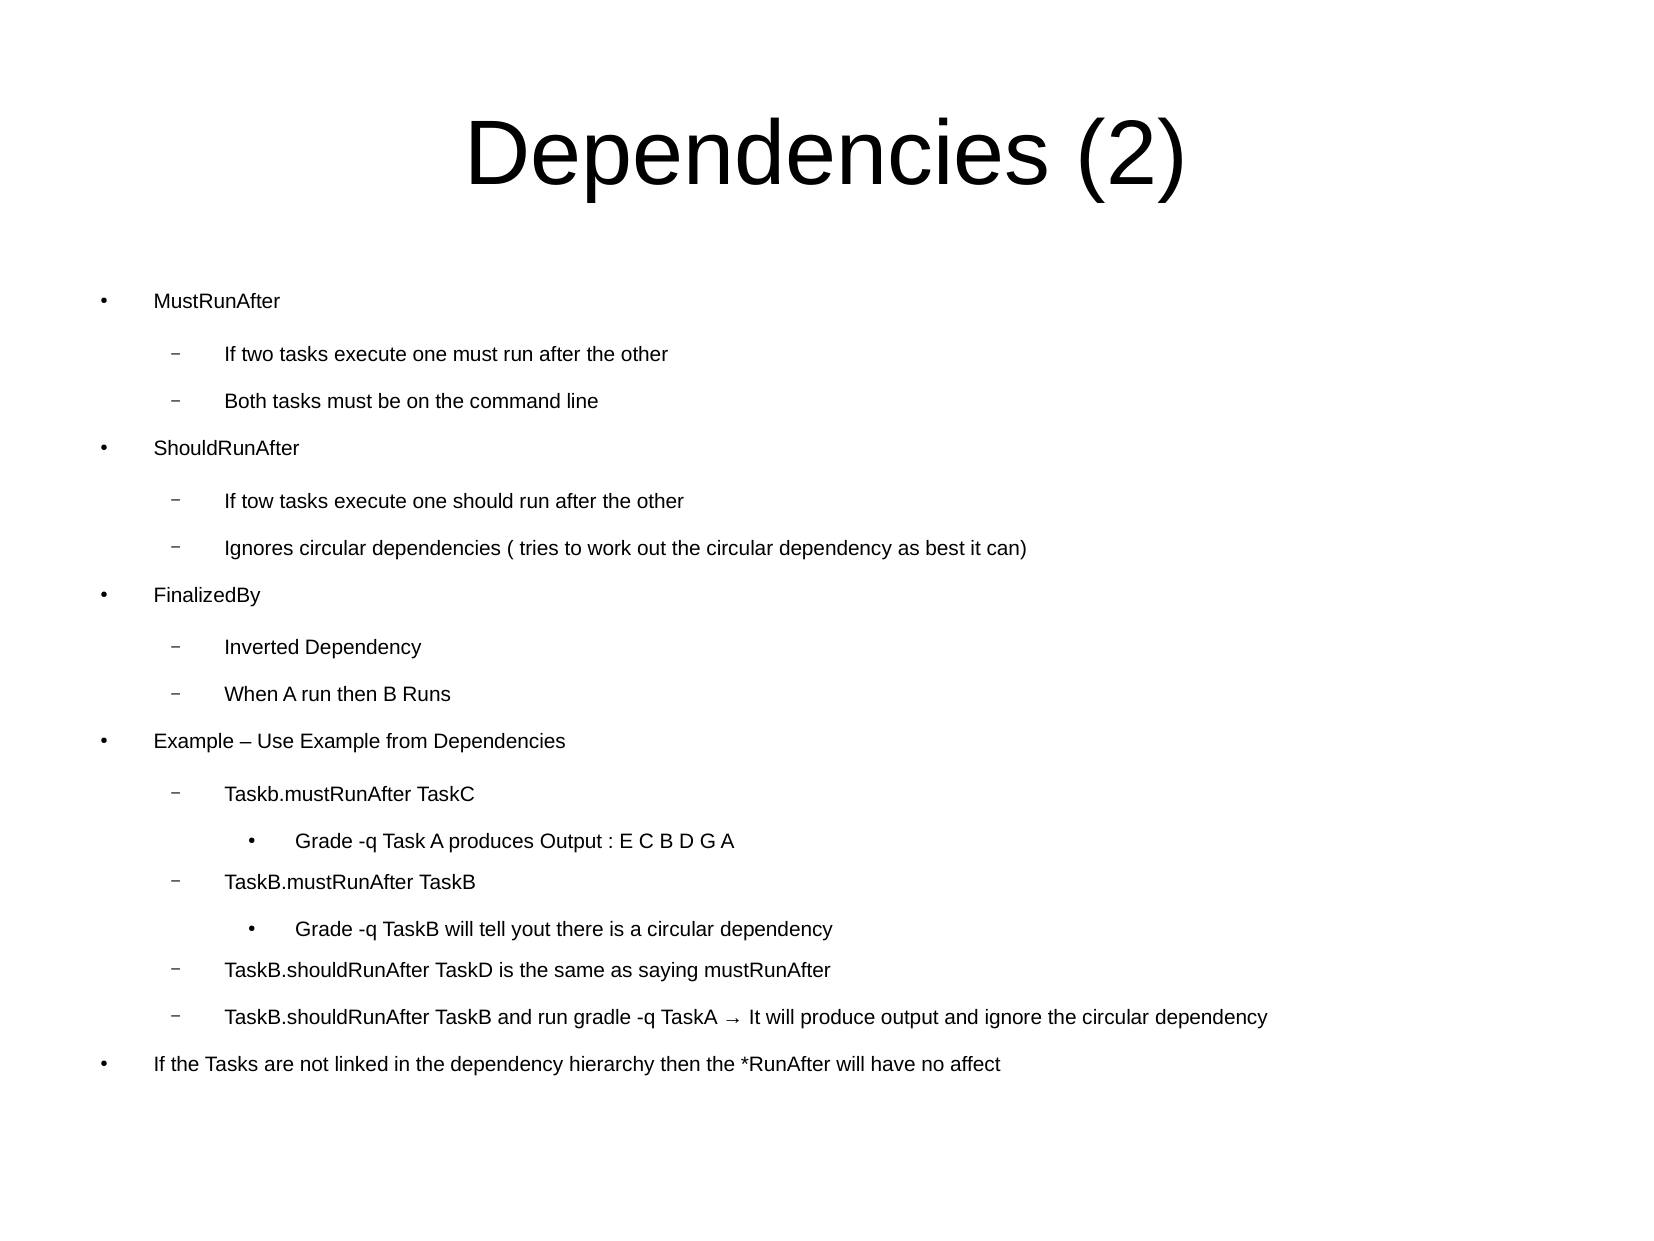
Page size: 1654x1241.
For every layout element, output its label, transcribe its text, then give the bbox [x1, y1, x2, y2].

list MustRunAfter If two tasks execute one must run after the other Both tasks must be on the command line ShouldRunAfter If tow tasks execute one should run after the other Ignores circular dependencies ( tries to work out the circular dependency as best it can) FinalizedBy Inverted Dependency When A run then B Runs Example – Use Example from Dependencies Taskb.mustRunAfter TaskC Grade -q Task A produces Output : E C B D G A TaskB.mustRunAfter TaskB Grade -q TaskB will tell yout there is a circular dependency TaskB.shouldRunAfter TaskD is the same as saying mustRunAfter TaskB.shouldRunAfter TaskB and run gradle -q TaskA → It will produce output and ignore the circular dependency If the Tasks are not linked in the dependency hierarchy then the *RunAfter will have no affect [82, 290, 1571, 1231]
title Dependencies (2) [82, 49, 1571, 257]
